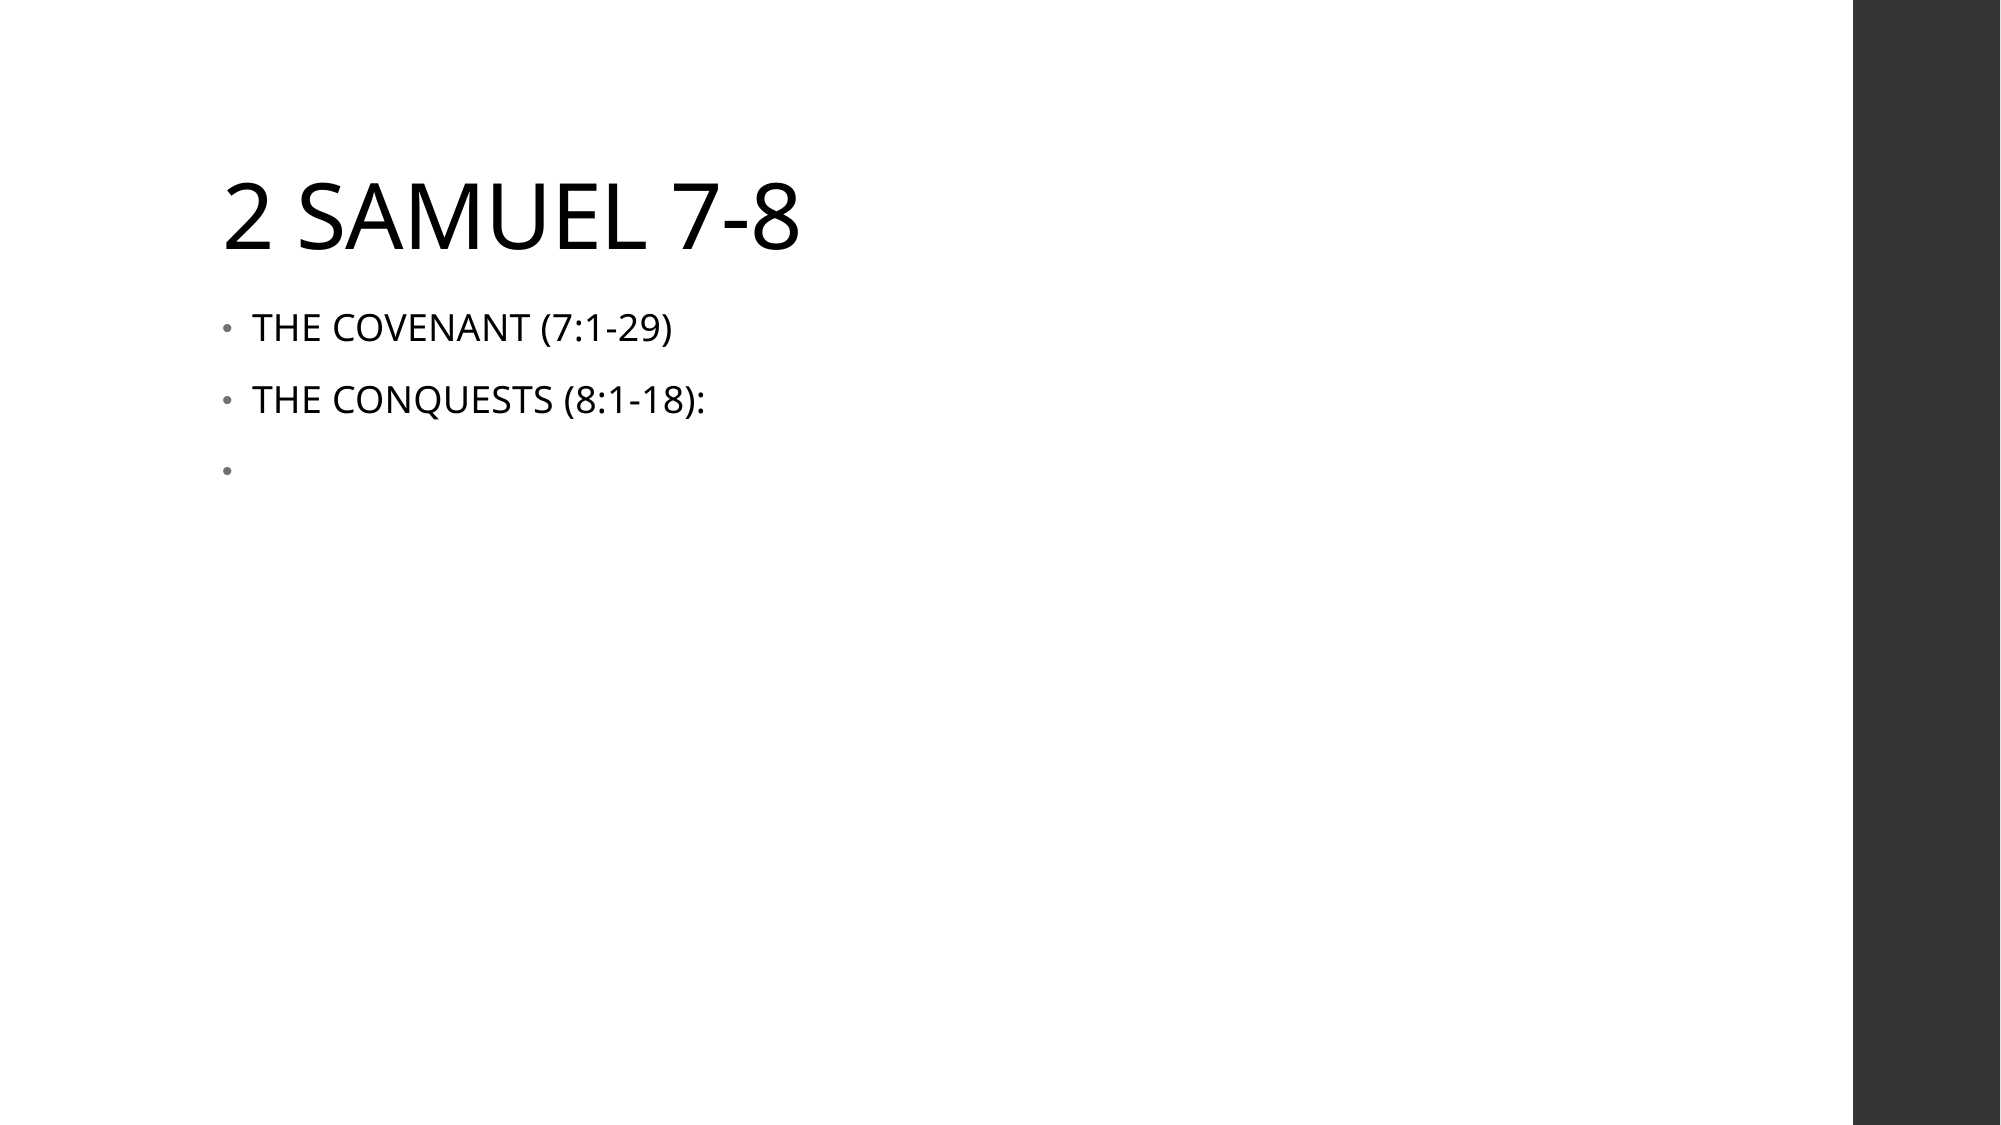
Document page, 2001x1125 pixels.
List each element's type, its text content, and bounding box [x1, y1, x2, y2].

list THE COVENANT (7:1-29) THE CONQUESTS (8:1-18): [206, 299, 1617, 1014]
title 2 SAMUEL 7-8 [206, 60, 1797, 278]
